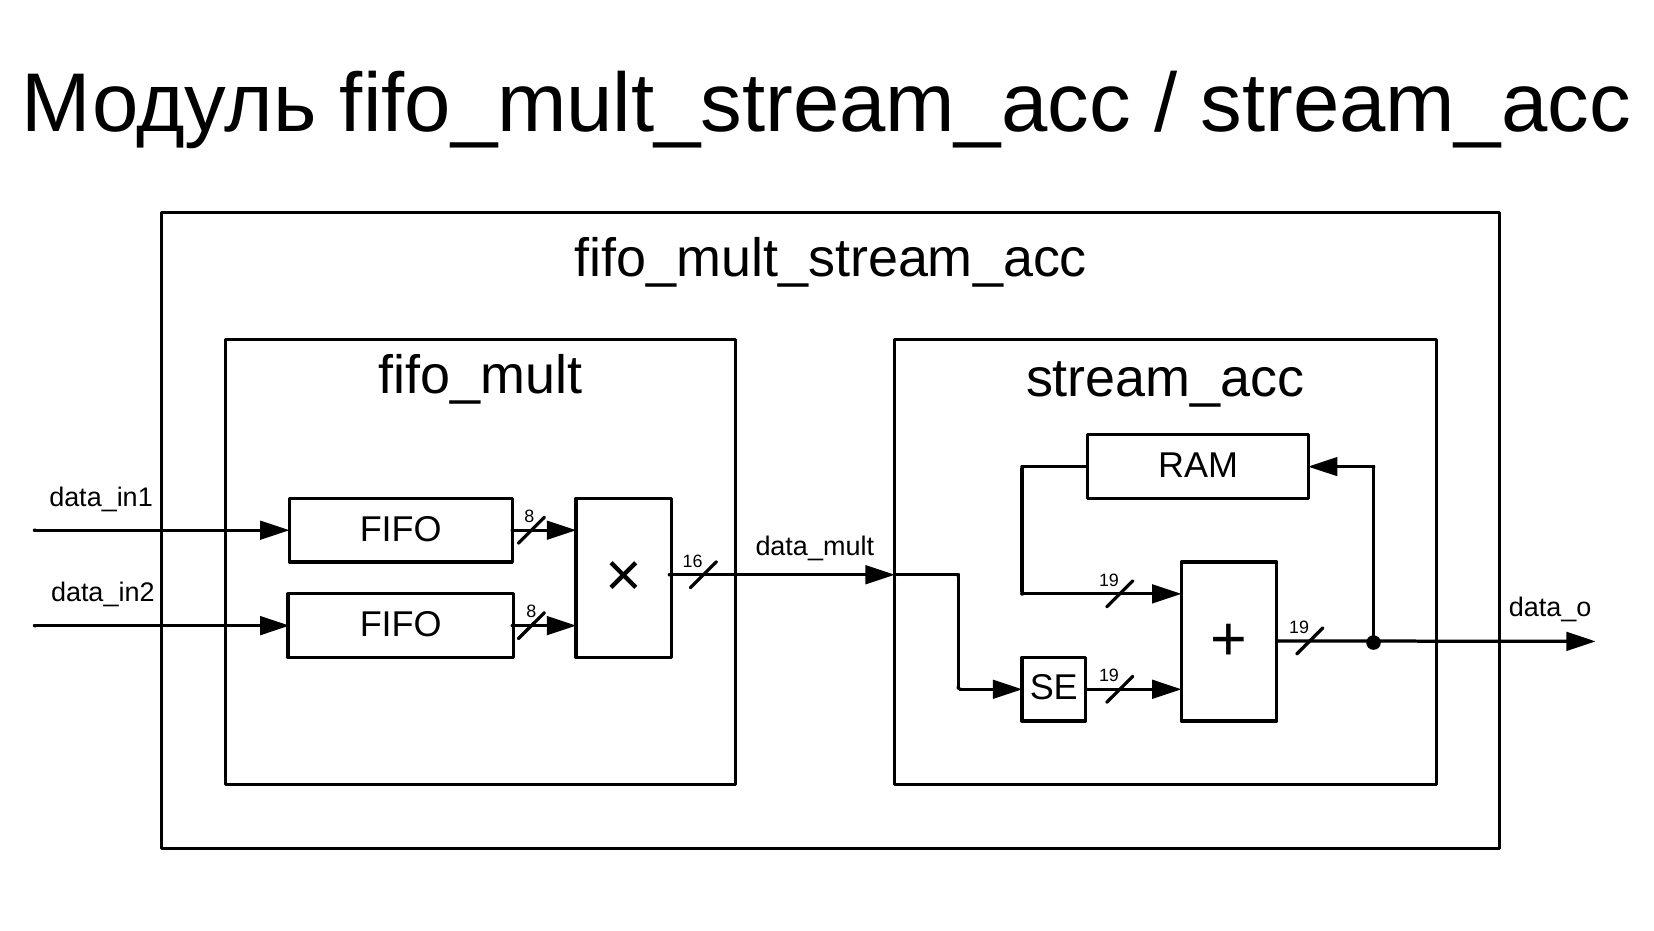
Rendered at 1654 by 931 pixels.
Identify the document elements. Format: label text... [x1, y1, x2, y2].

picture [27, 205, 1601, 856]
title Модуль fifo_mult_stream_acc / stream_acc [0, 0, 1654, 206]
